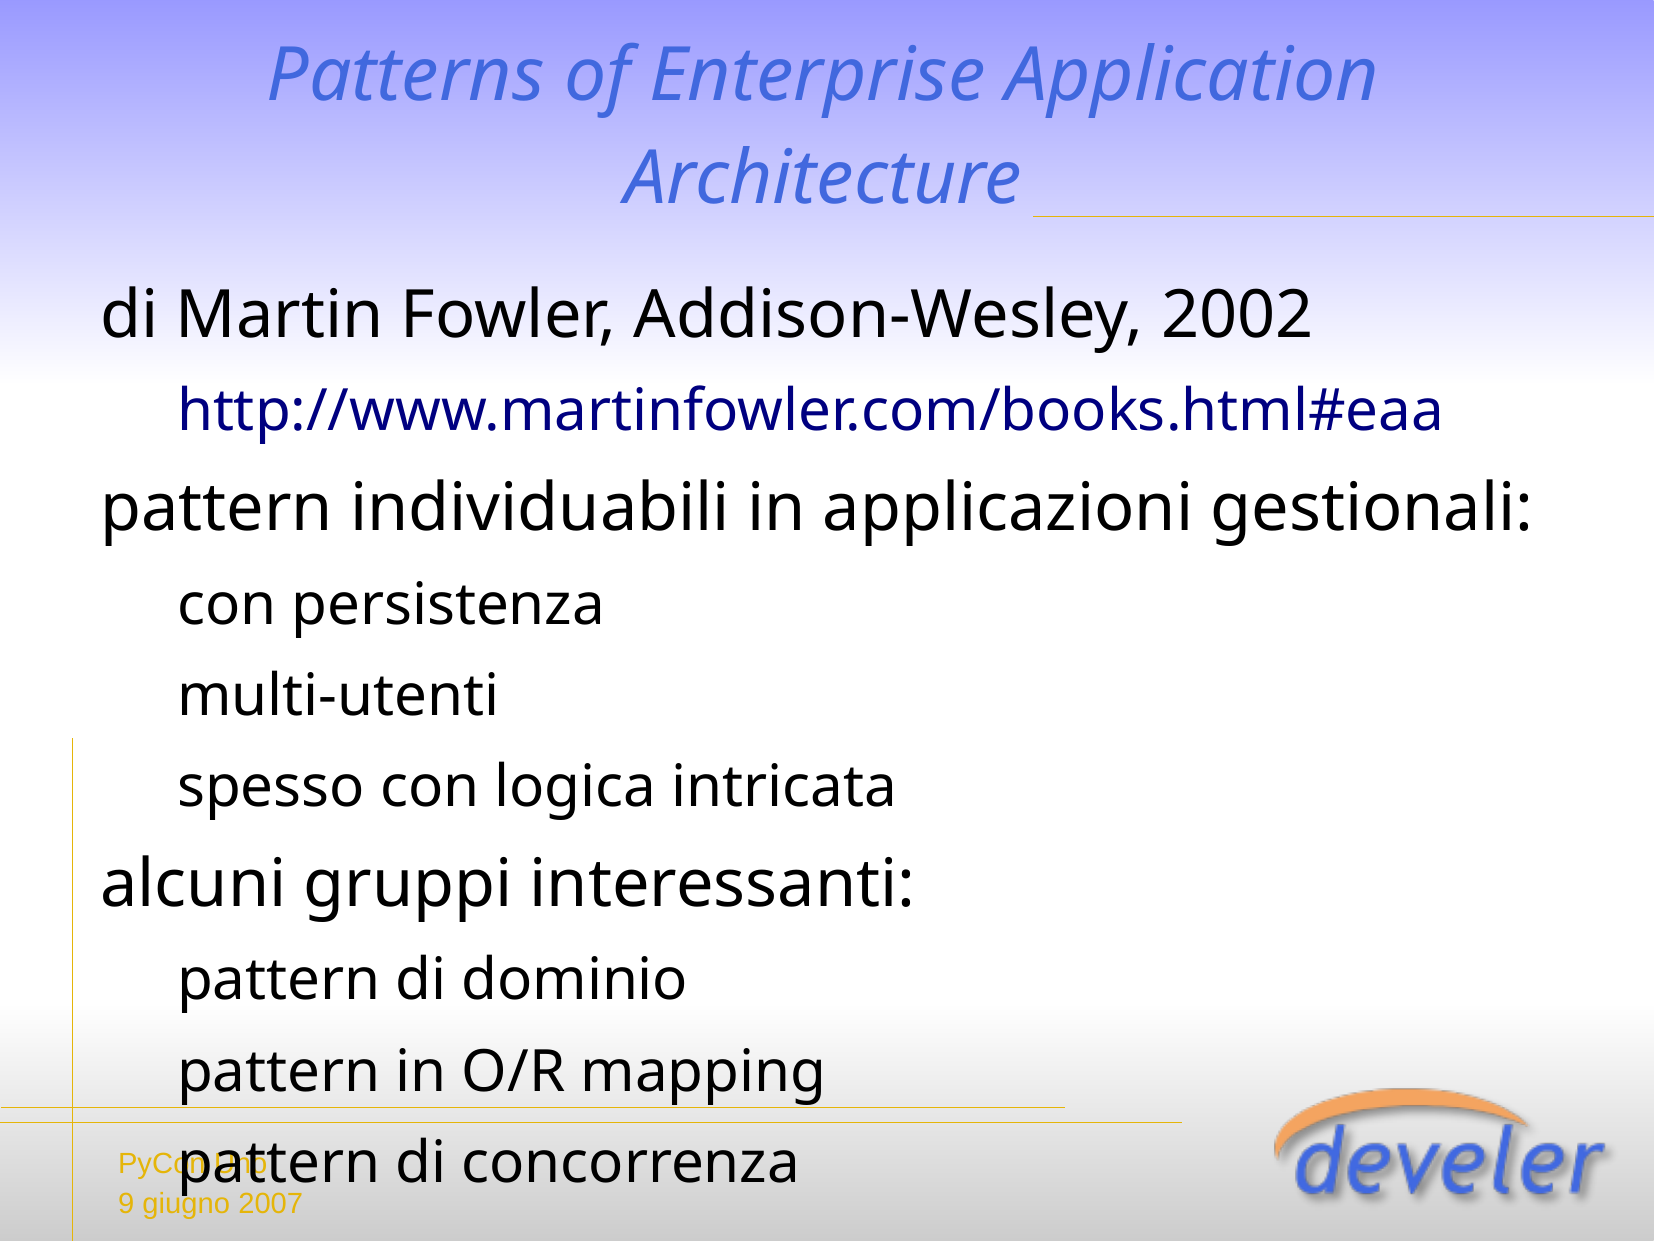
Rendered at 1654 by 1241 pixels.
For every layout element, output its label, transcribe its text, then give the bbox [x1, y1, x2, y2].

title Patterns of Enterprise Application Architecture [82, 29, 1565, 217]
list di Martin Fowler, Addison-Wesley, 2002 http://www.martinfowler.com/books.html#eaa pattern individuabili in applicazioni gestionali: con persistenza multi-utenti spesso con logica intricata alcuni gruppi interessanti: pattern di dominio pattern in O/R mapping pattern di concorrenza [82, 265, 1571, 1093]
picture [1269, 1083, 1622, 1211]
